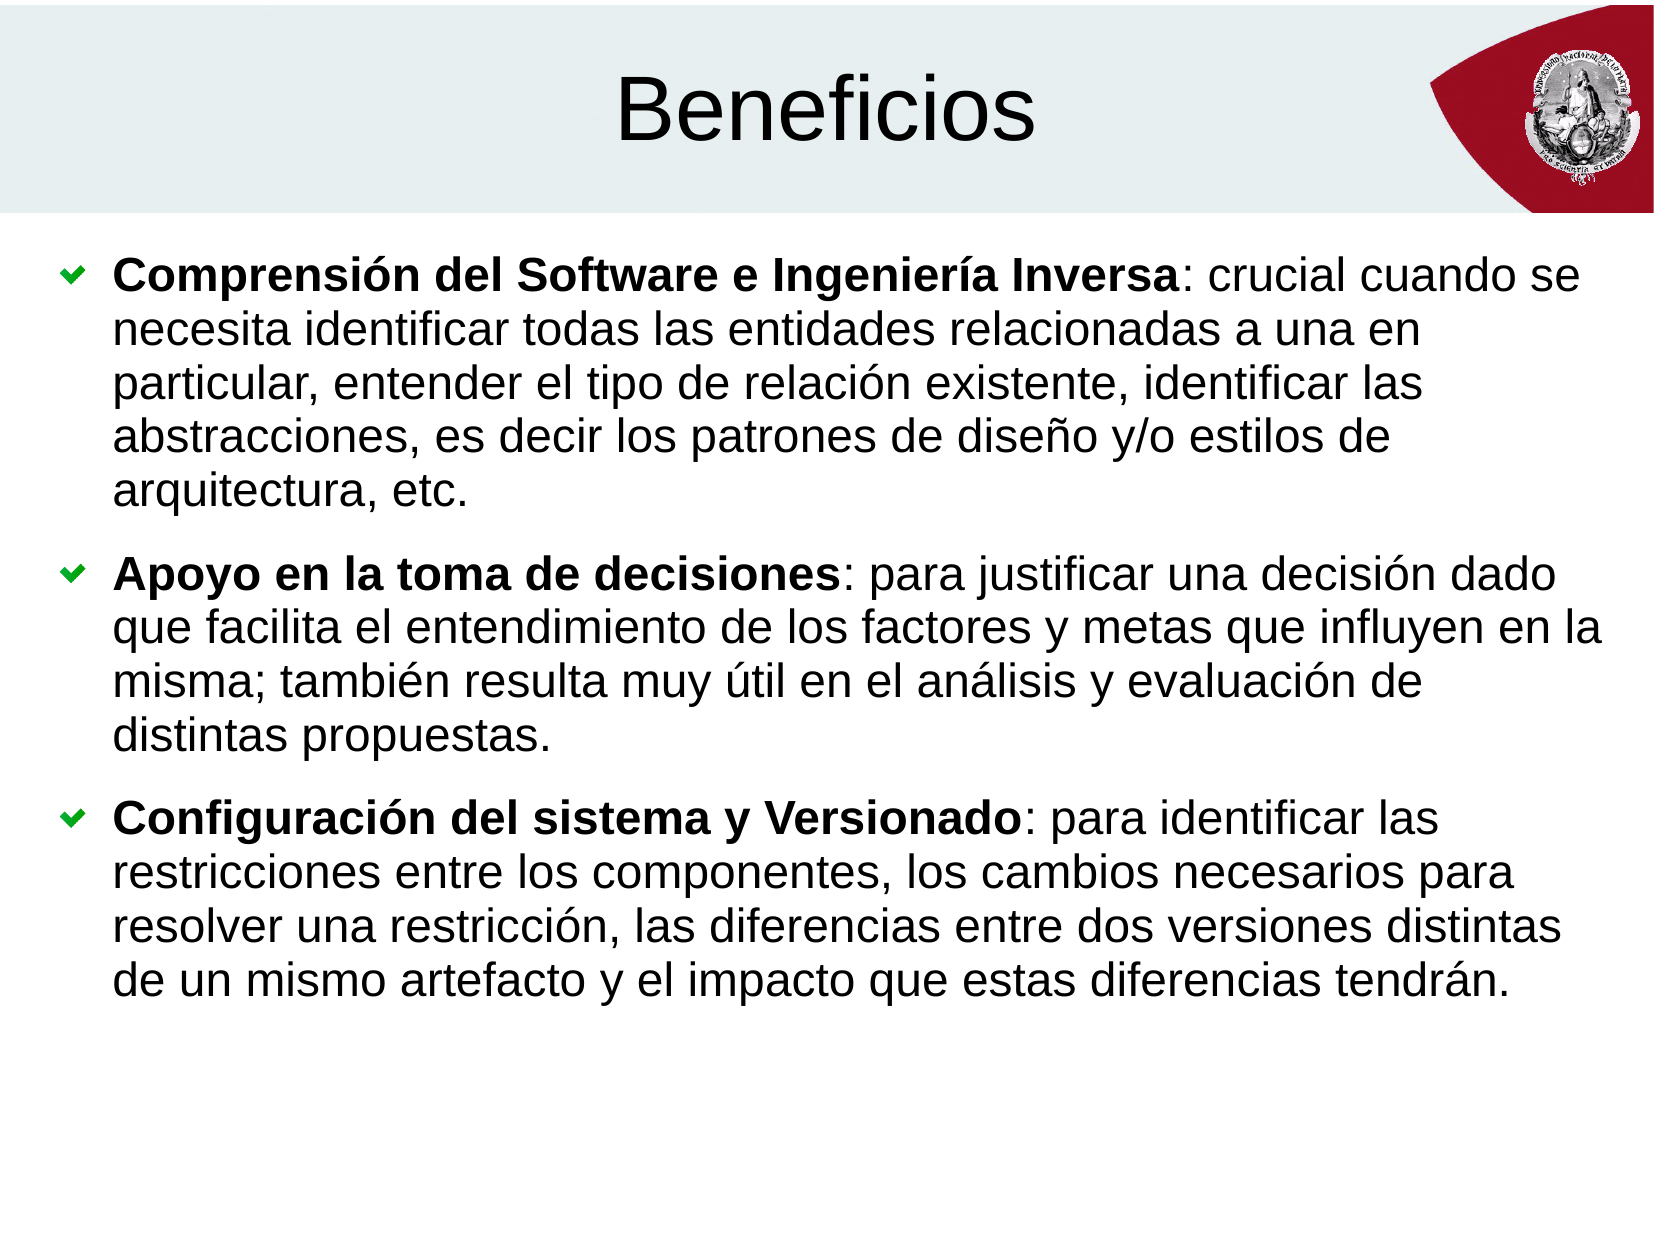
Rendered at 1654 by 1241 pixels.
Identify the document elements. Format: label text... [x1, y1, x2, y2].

title Beneficios [0, 5, 1654, 213]
list Comprensión del Software e Ingeniería Inversa: crucial cuando se necesita identificar todas las entidades relacionadas a una en particular, entender el tipo de relación existente, identificar las abstracciones, es decir los patrones de diseño y/o estilos de arquitectura, etc. Apoyo en la toma de decisiones: para justificar una decisión dado que facilita el entendimiento de los factores y metas que influyen en la misma; también resulta muy útil en el análisis y evaluación de distintas propuestas. Configuración del sistema y Versionado: para identificar las restricciones entre los componentes, los cambios necesarios para resolver una restricción, las diferencias entre dos versiones distintas de un mismo artefacto y el impacto que estas diferencias tendrán. [0, 248, 1654, 1241]
picture [1523, 47, 1642, 189]
